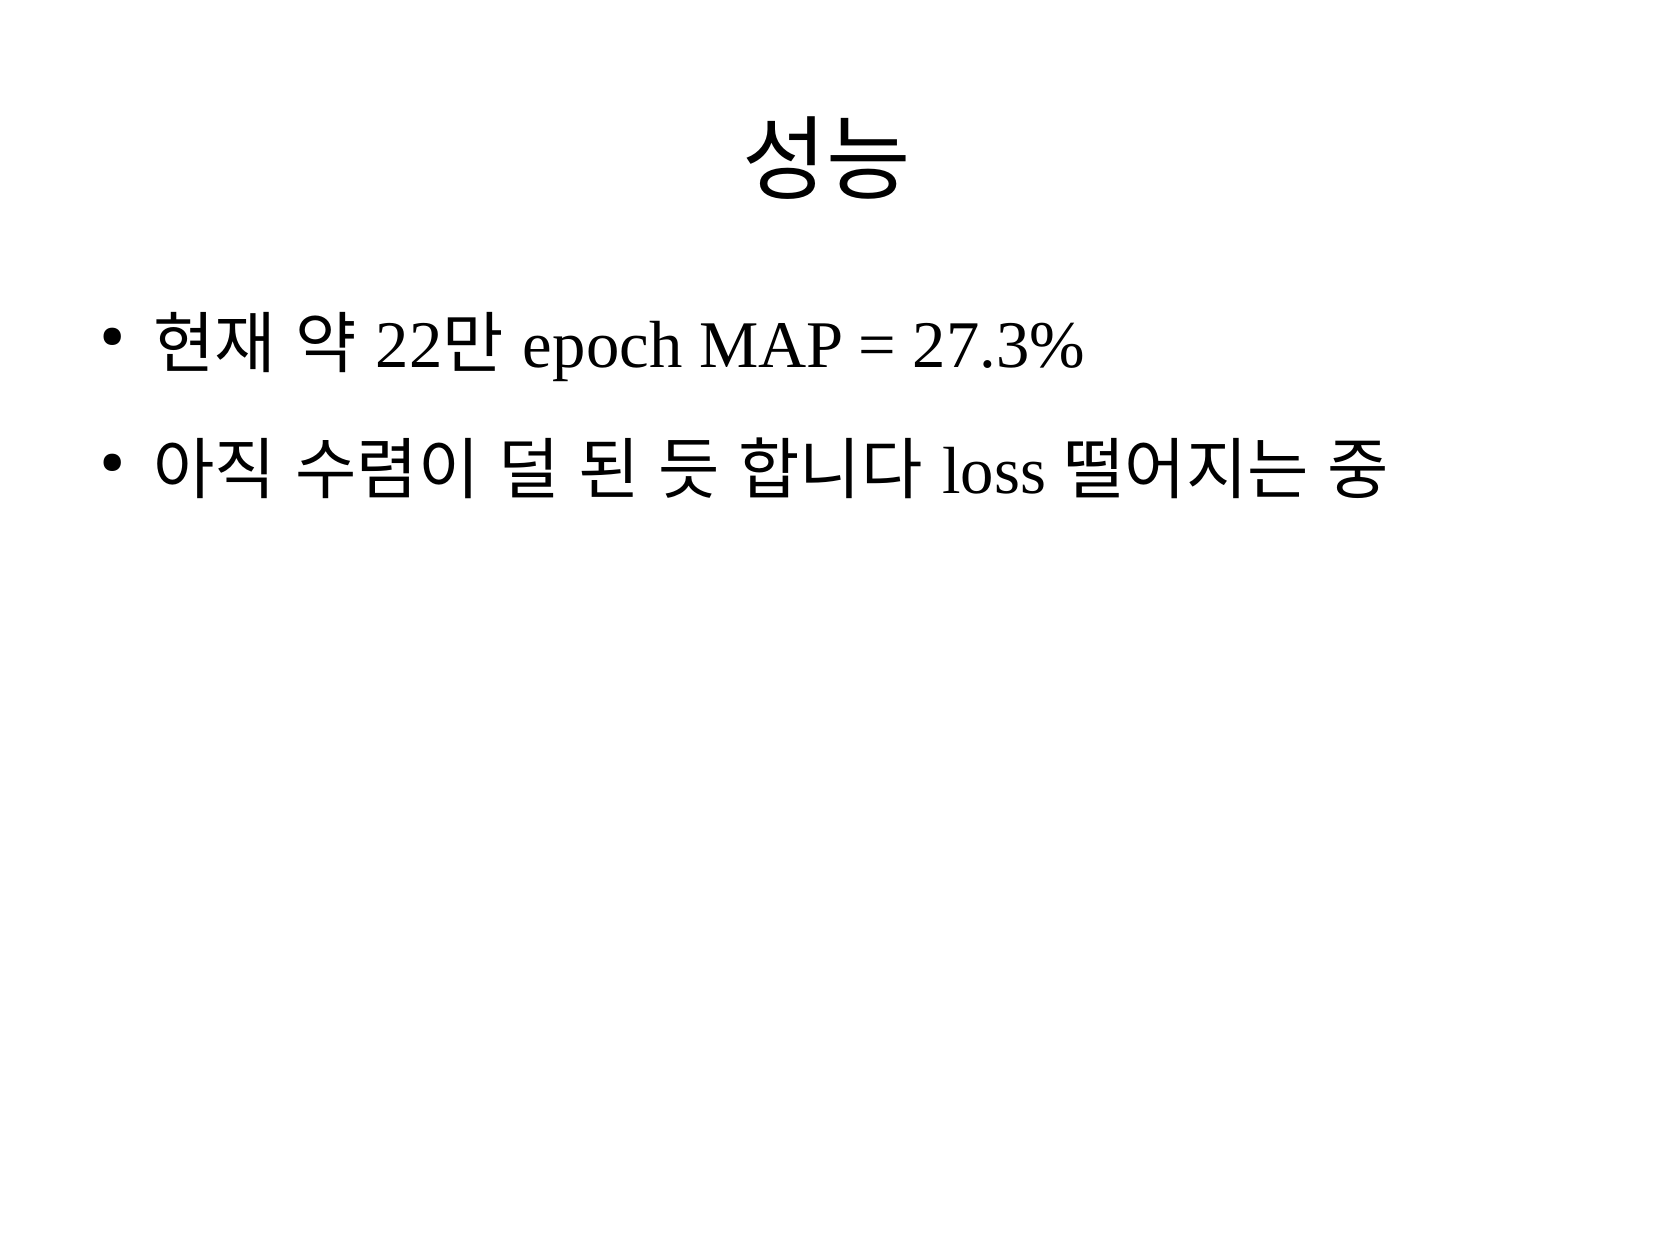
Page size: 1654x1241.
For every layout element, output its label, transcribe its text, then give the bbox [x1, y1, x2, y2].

title 성능 [82, 49, 1571, 257]
list 현재 약 22만 epoch MAP = 27.3% 아직 수렴이 덜 된 듯 합니다 loss 떨어지는 중 [82, 290, 1571, 1010]
